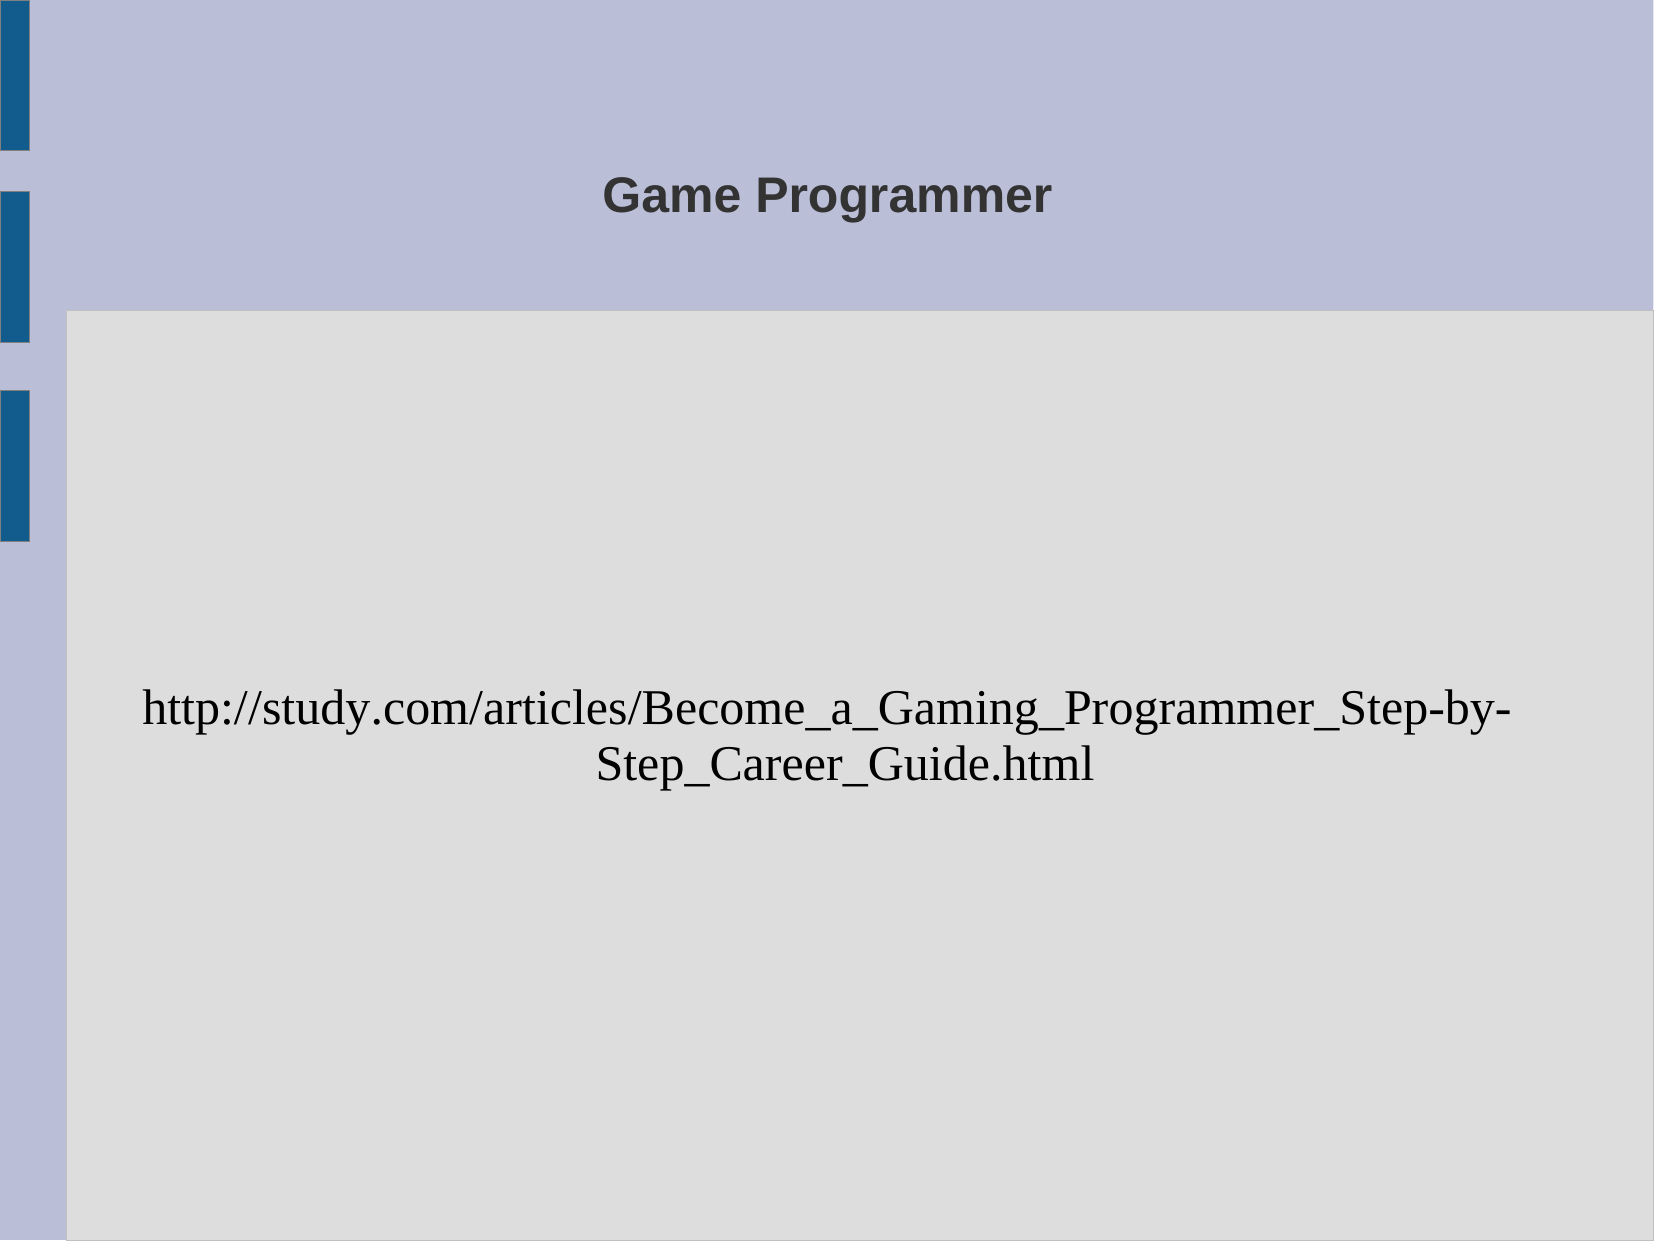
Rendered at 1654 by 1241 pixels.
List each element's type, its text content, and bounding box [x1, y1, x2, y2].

subtitle http://study.com/articles/Become_a_Gaming_Programmer_Step-by-Step_Career_Guide.html [121, 344, 1534, 1127]
title Game Programmer [121, 91, 1534, 299]
